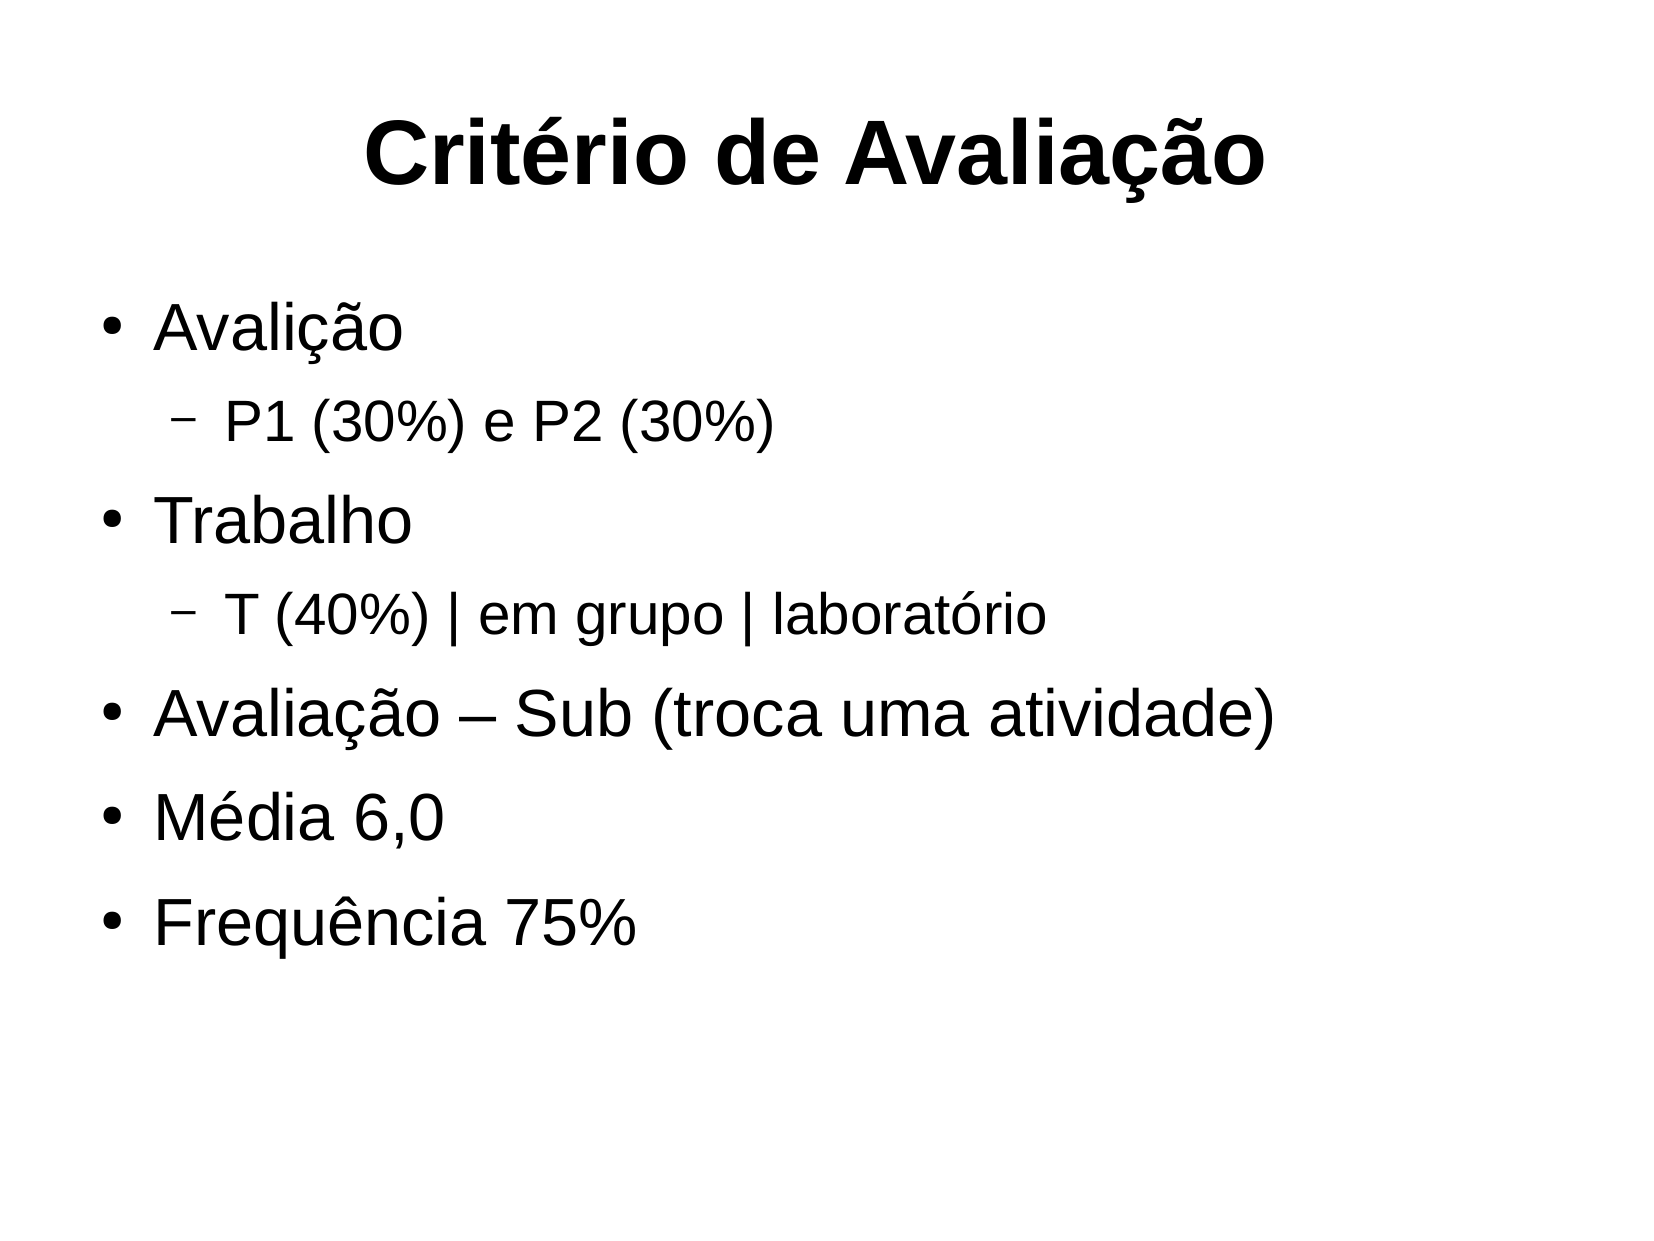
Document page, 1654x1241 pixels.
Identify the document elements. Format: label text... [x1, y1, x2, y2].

title Critério de Avaliação [71, 49, 1561, 257]
list Avalição P1 (30%) e P2 (30%) Trabalho T (40%) | em grupo | laboratório Avaliação – Sub (troca uma atividade) Média 6,0 Frequência 75% [82, 290, 1571, 1010]
